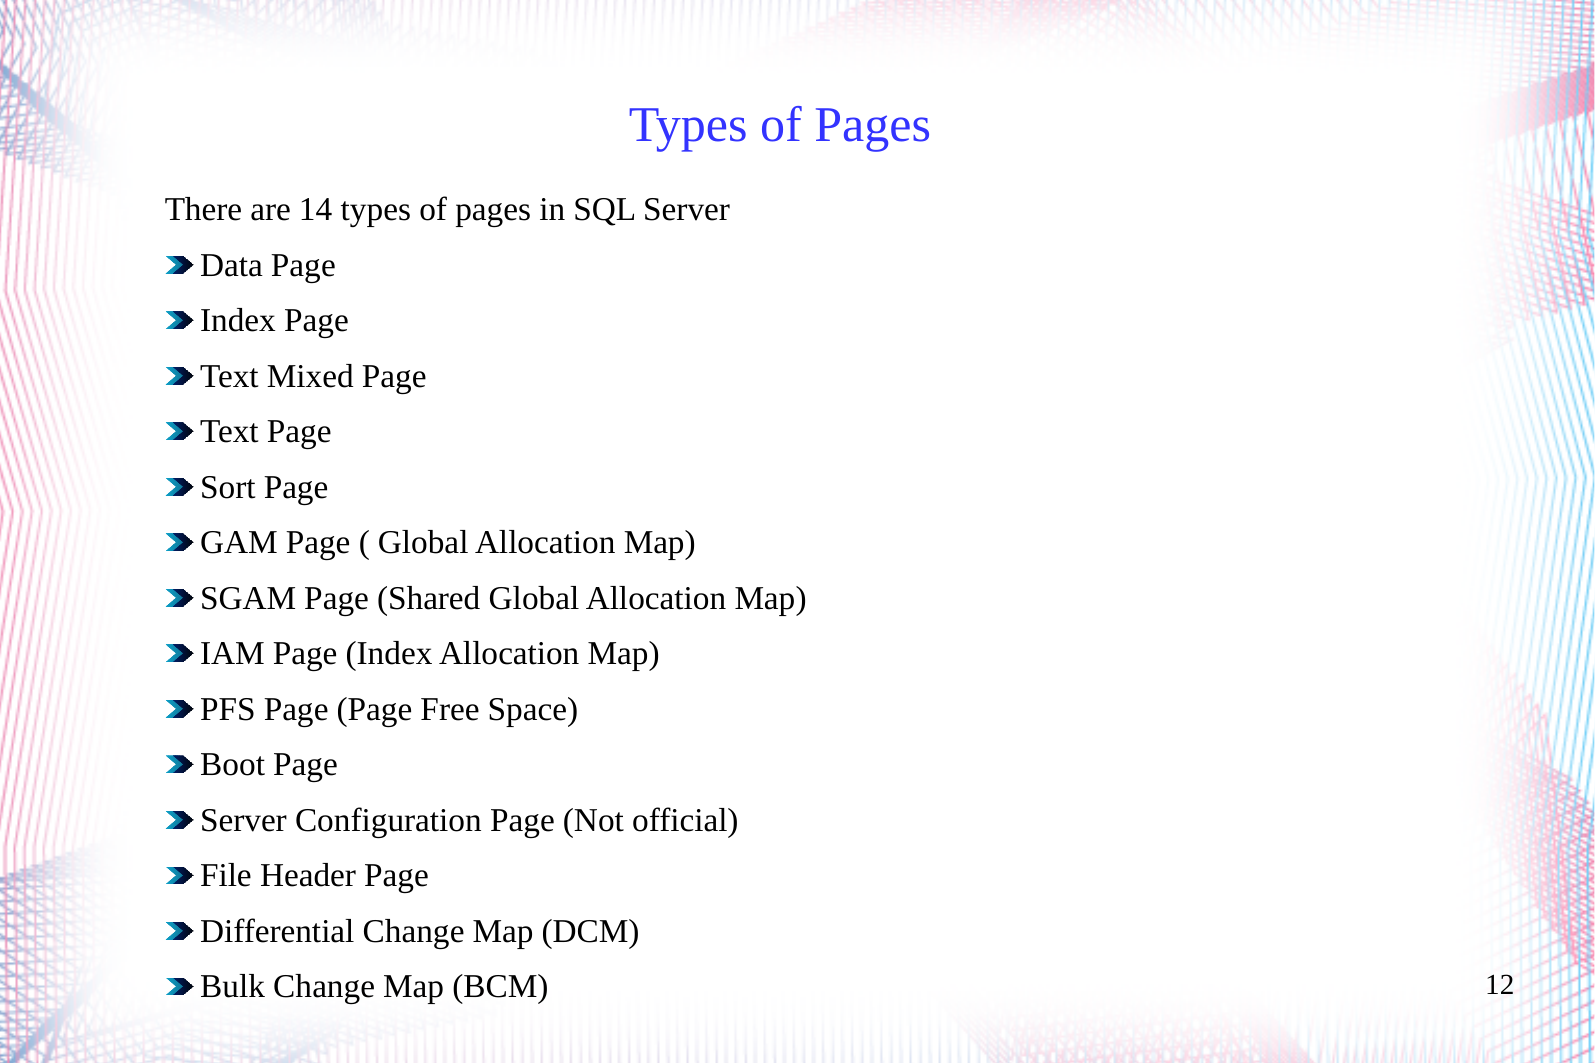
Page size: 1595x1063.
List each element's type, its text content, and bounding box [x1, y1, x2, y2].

text_box Types of Pages [165, 90, 1396, 162]
text_box There are 14 types of pages in SQL Server Data Page Index Page Text Mixed Page Text Page Sort Page GAM Page ( Global Allocation Map) SGAM Page (Shared Global Allocation Map) IAM Page (Index Allocation Map) PFS Page (Page Free Space) Boot Page Server Configuration Page (Not official) File Header Page Differential Change Map (DCM) Bulk Change Map (BCM) [150, 165, 1426, 1010]
picture [0, 0, 1595, 1063]
